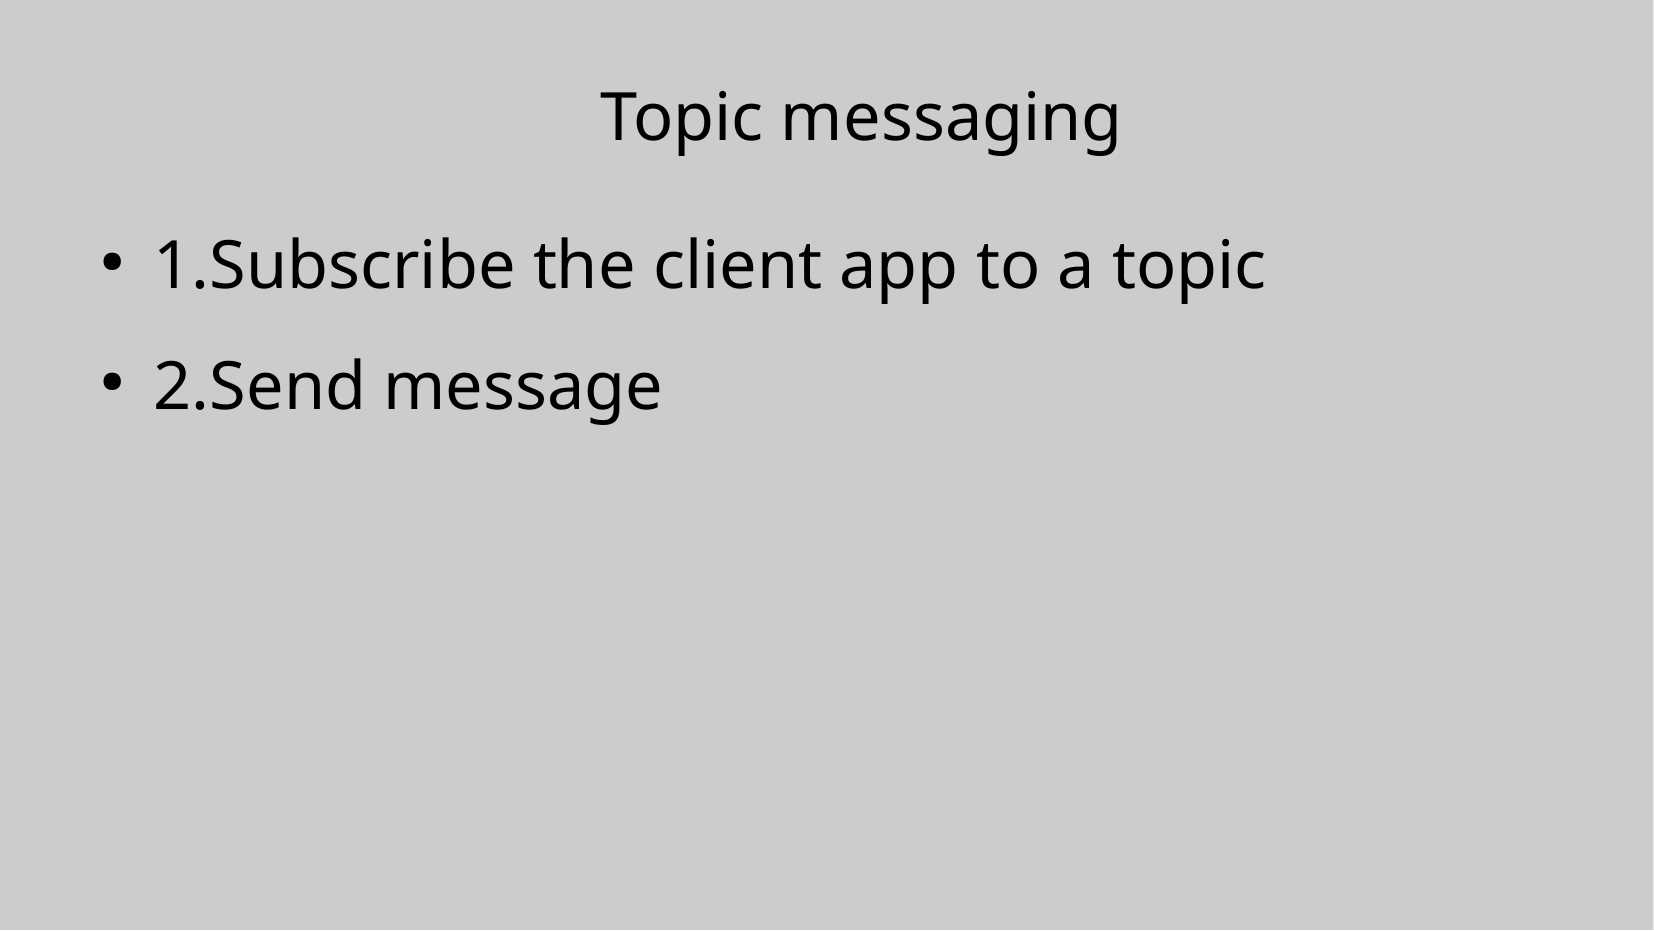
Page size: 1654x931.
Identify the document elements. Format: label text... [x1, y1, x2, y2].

list 1.Subscribe the client app to a topic 2.Send message [82, 217, 1571, 758]
title Topic messaging [82, 37, 1571, 193]
